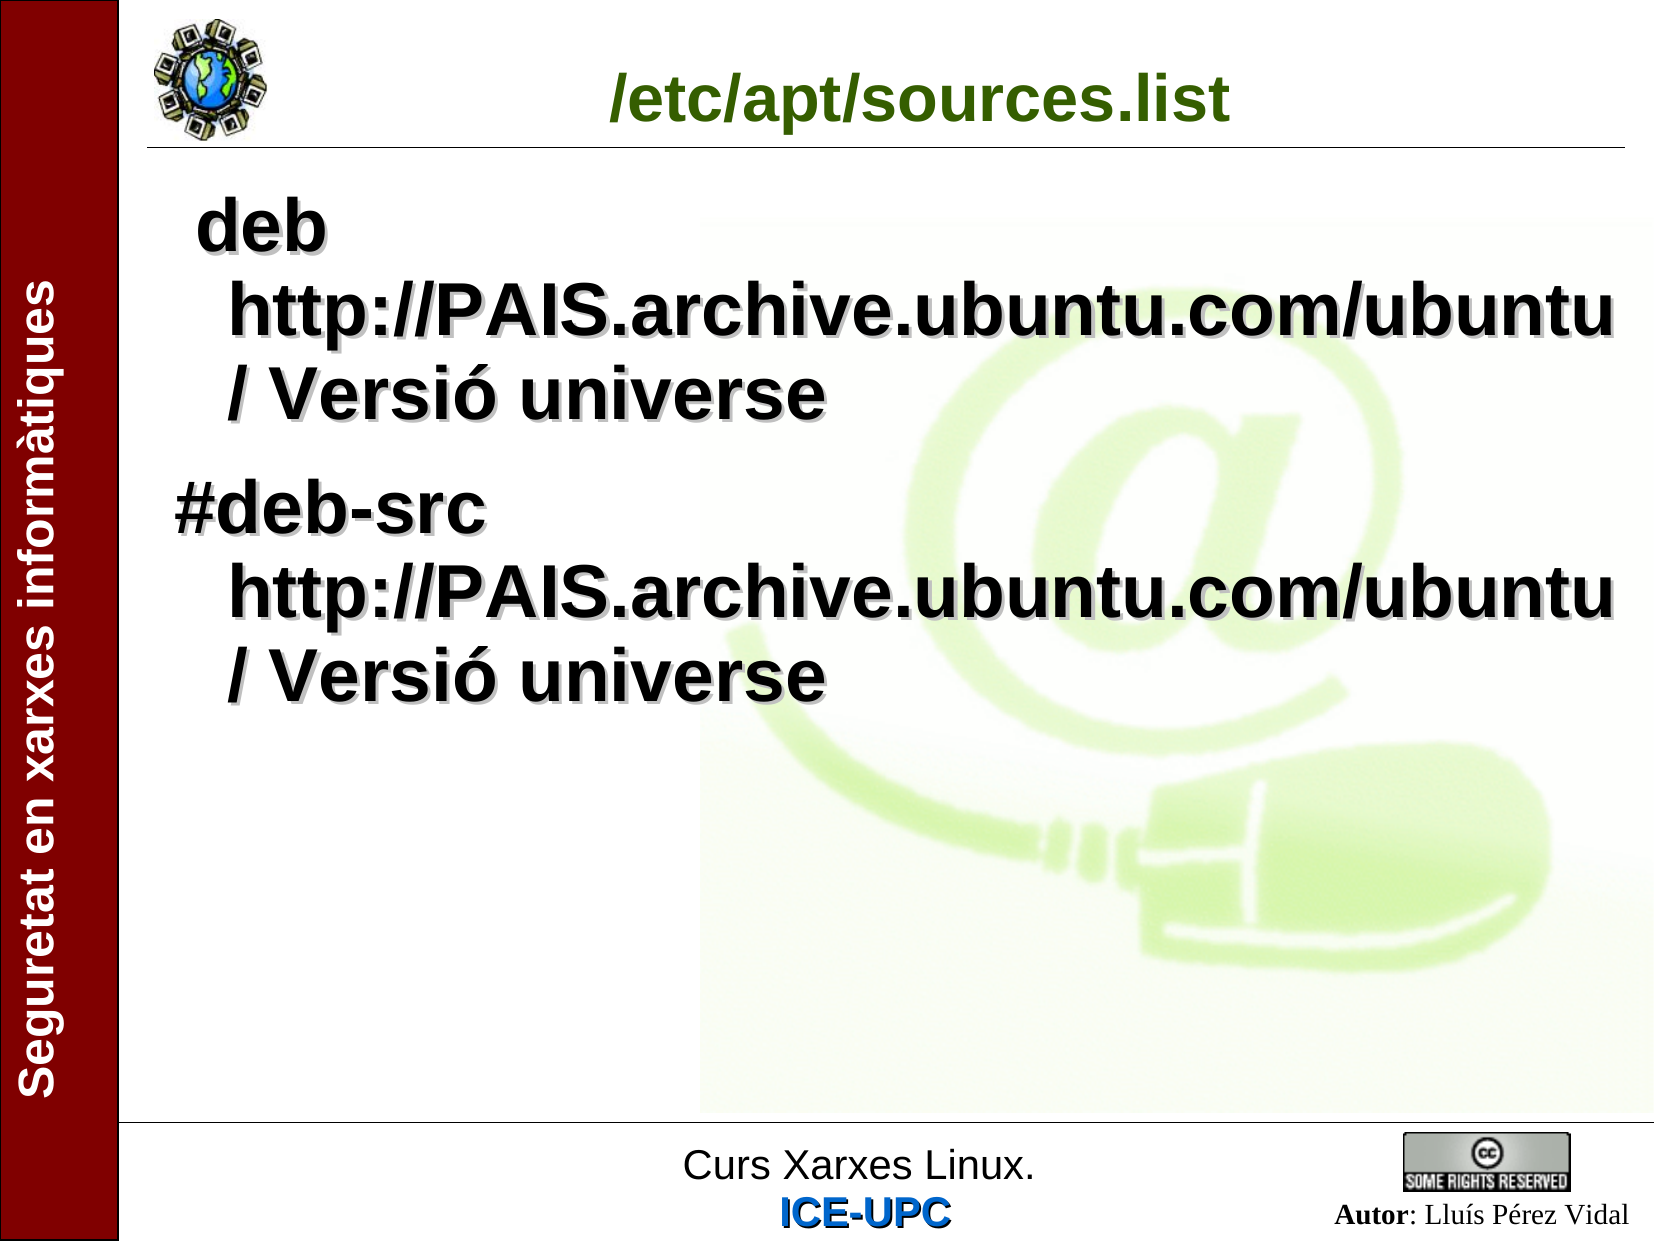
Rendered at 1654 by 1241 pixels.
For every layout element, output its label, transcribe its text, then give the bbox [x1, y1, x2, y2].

picture [154, 19, 268, 49]
picture [700, 217, 1654, 1113]
list deb http://PAIS.archive.ubuntu.com/ubuntu/ Versió universe #deb-src http://PAIS.archive.ubuntu.com/ubuntu/ Versió universe [156, 183, 1631, 1093]
title /etc/apt/sources.list [129, 49, 1619, 148]
picture [1403, 1132, 1571, 1192]
